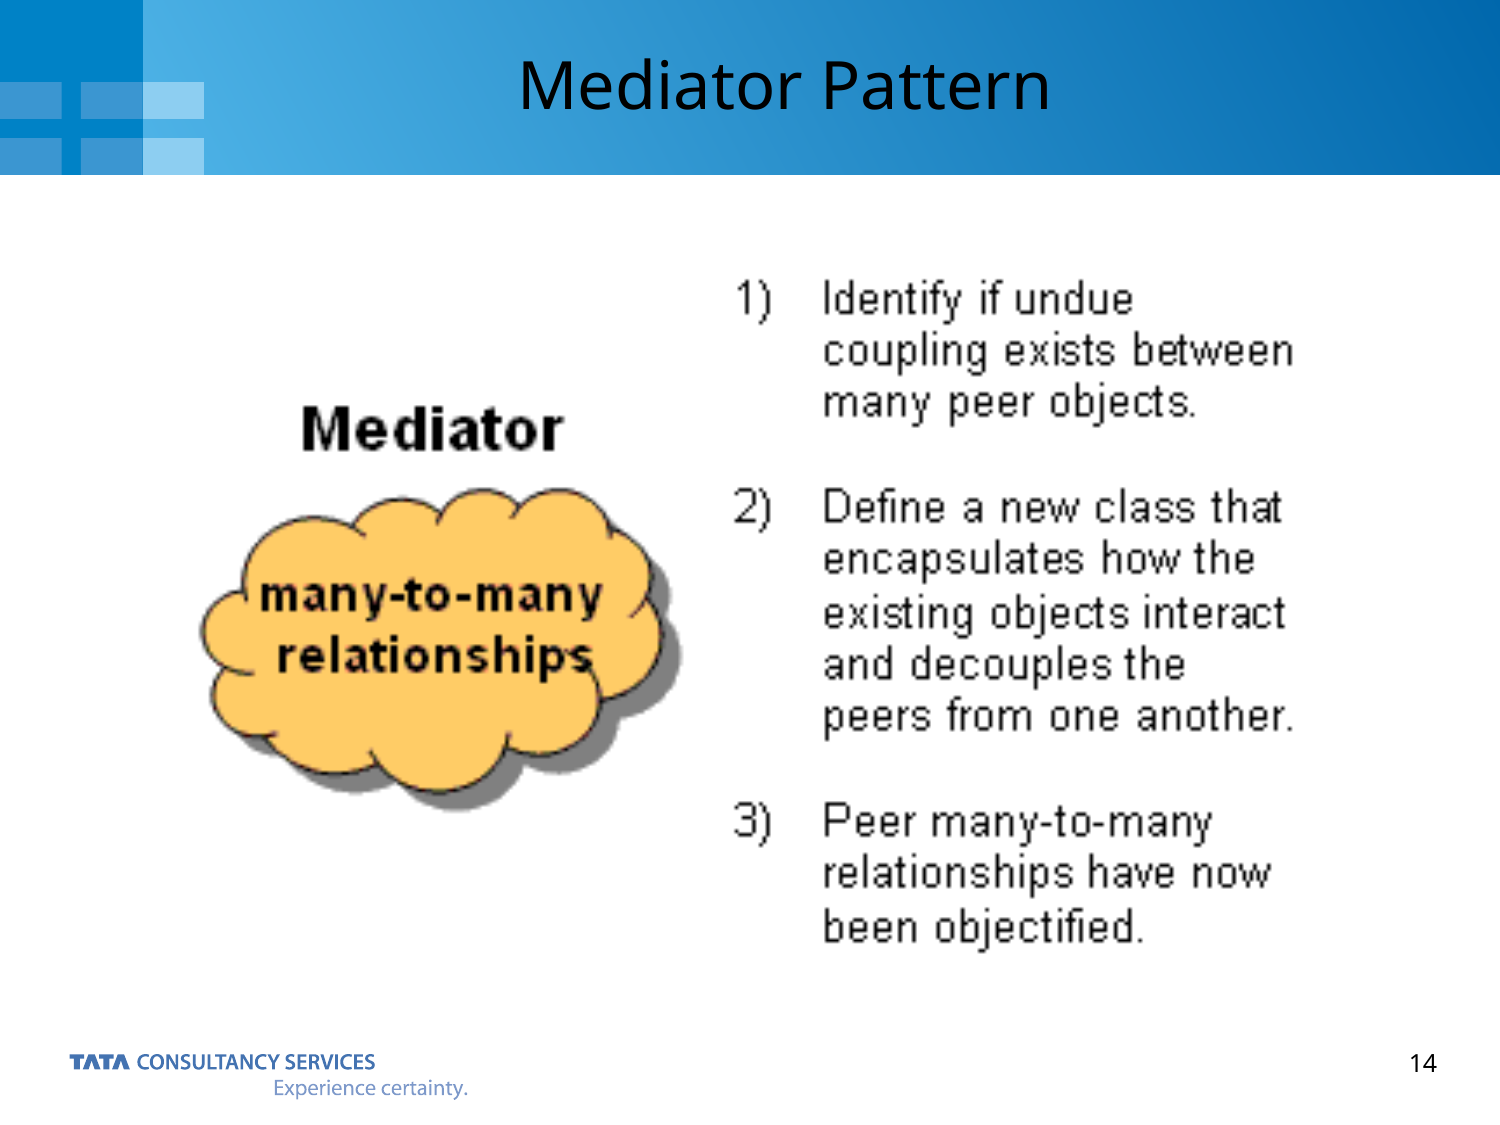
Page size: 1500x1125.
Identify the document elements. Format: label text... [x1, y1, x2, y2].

text_box Mediator Pattern [224, 11, 1347, 154]
picture [183, 247, 1317, 981]
